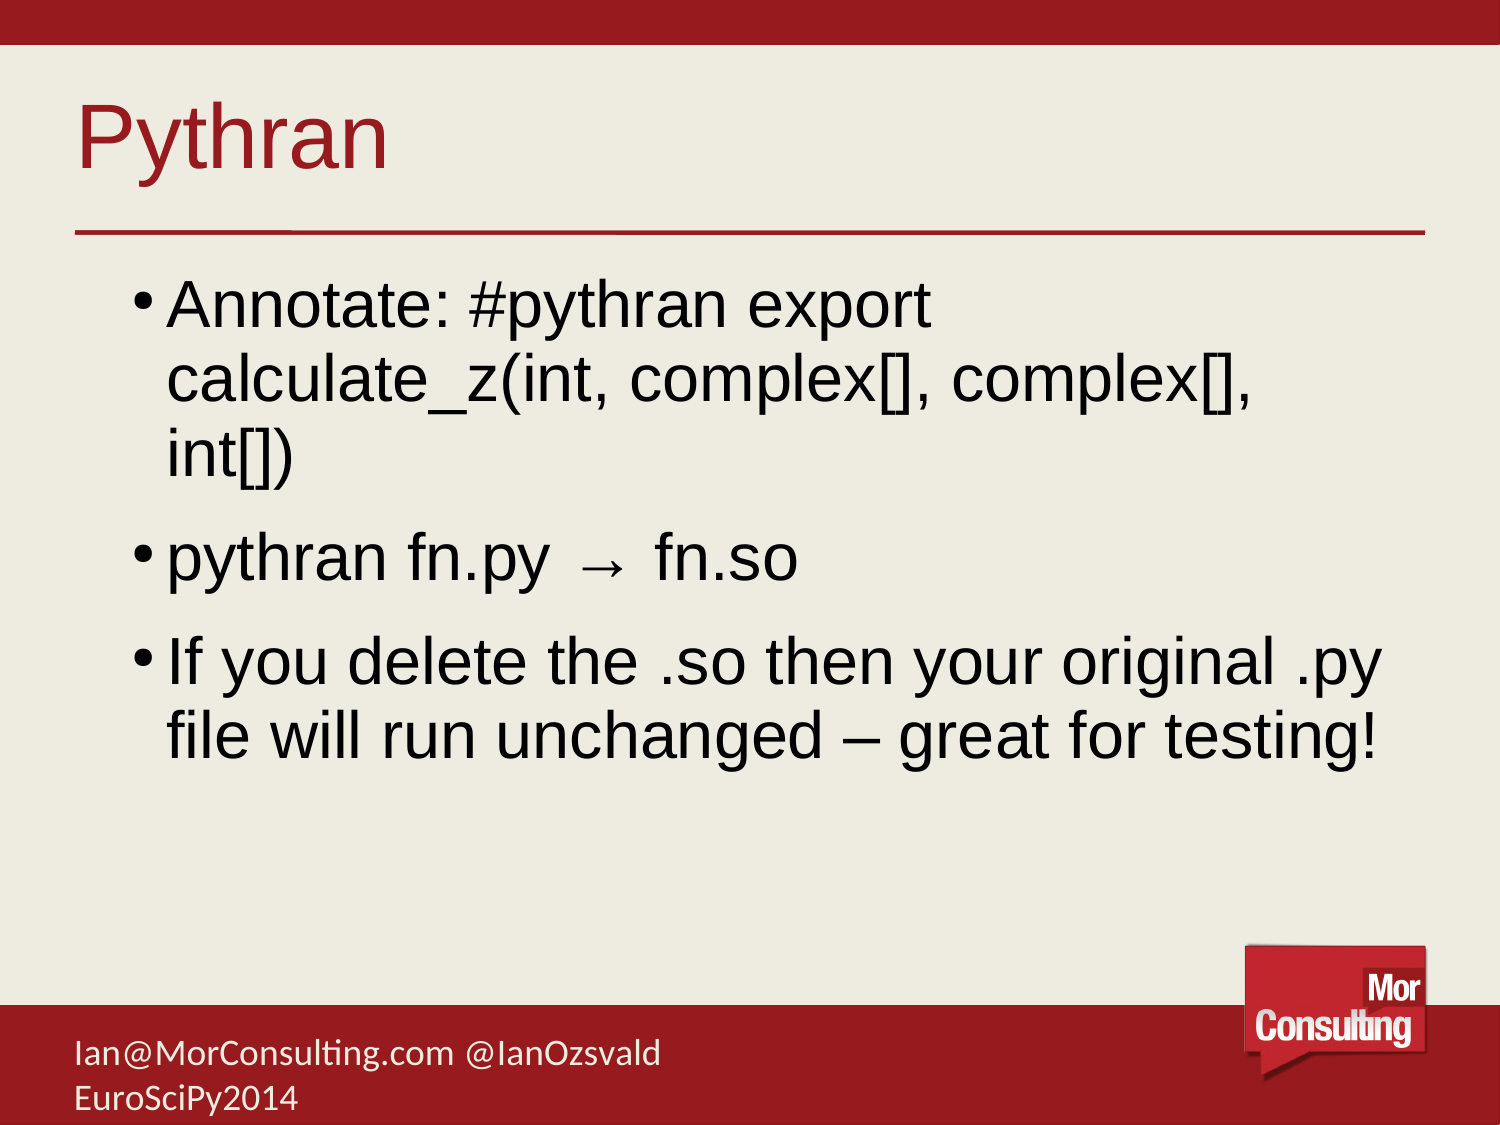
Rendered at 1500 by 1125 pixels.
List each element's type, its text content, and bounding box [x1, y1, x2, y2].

title Pythran [74, 44, 1425, 232]
list Annotate: #pythran export calculate_z(int, complex[], complex[], int[]) pythran fn.py → fn.so If you delete the .so then your original .py file will run unchanged – great for testing! [75, 263, 1395, 916]
picture [1230, 935, 1438, 1089]
